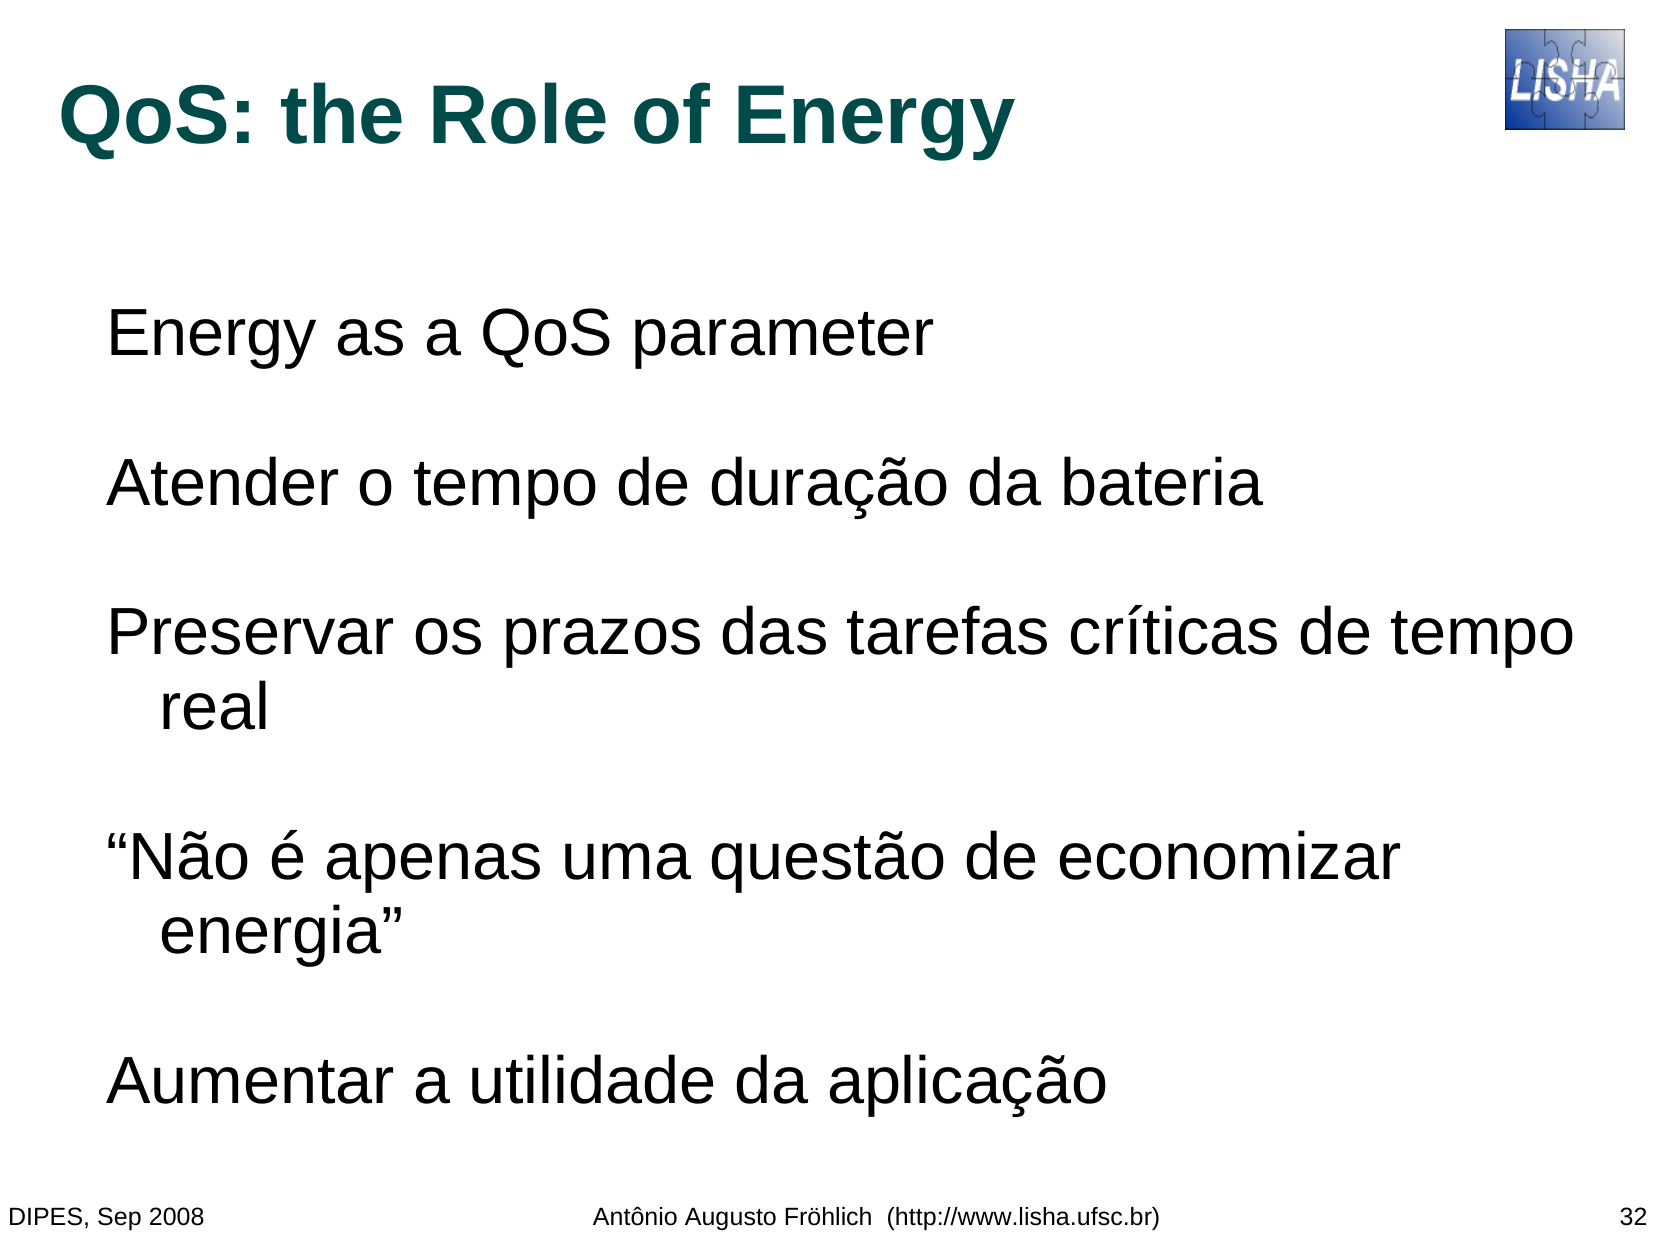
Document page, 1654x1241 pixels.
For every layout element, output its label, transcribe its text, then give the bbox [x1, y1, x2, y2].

title QoS: the Role of Energy [58, 11, 1463, 219]
picture [1505, 29, 1625, 130]
list Energy as a QoS parameter Atender o tempo de duração da bateria Preservar os prazos das tarefas críticas de tempo real “Não é apenas uma questão de economizar energia” Aumentar a utilidade da aplicação [59, 295, 1595, 1182]
